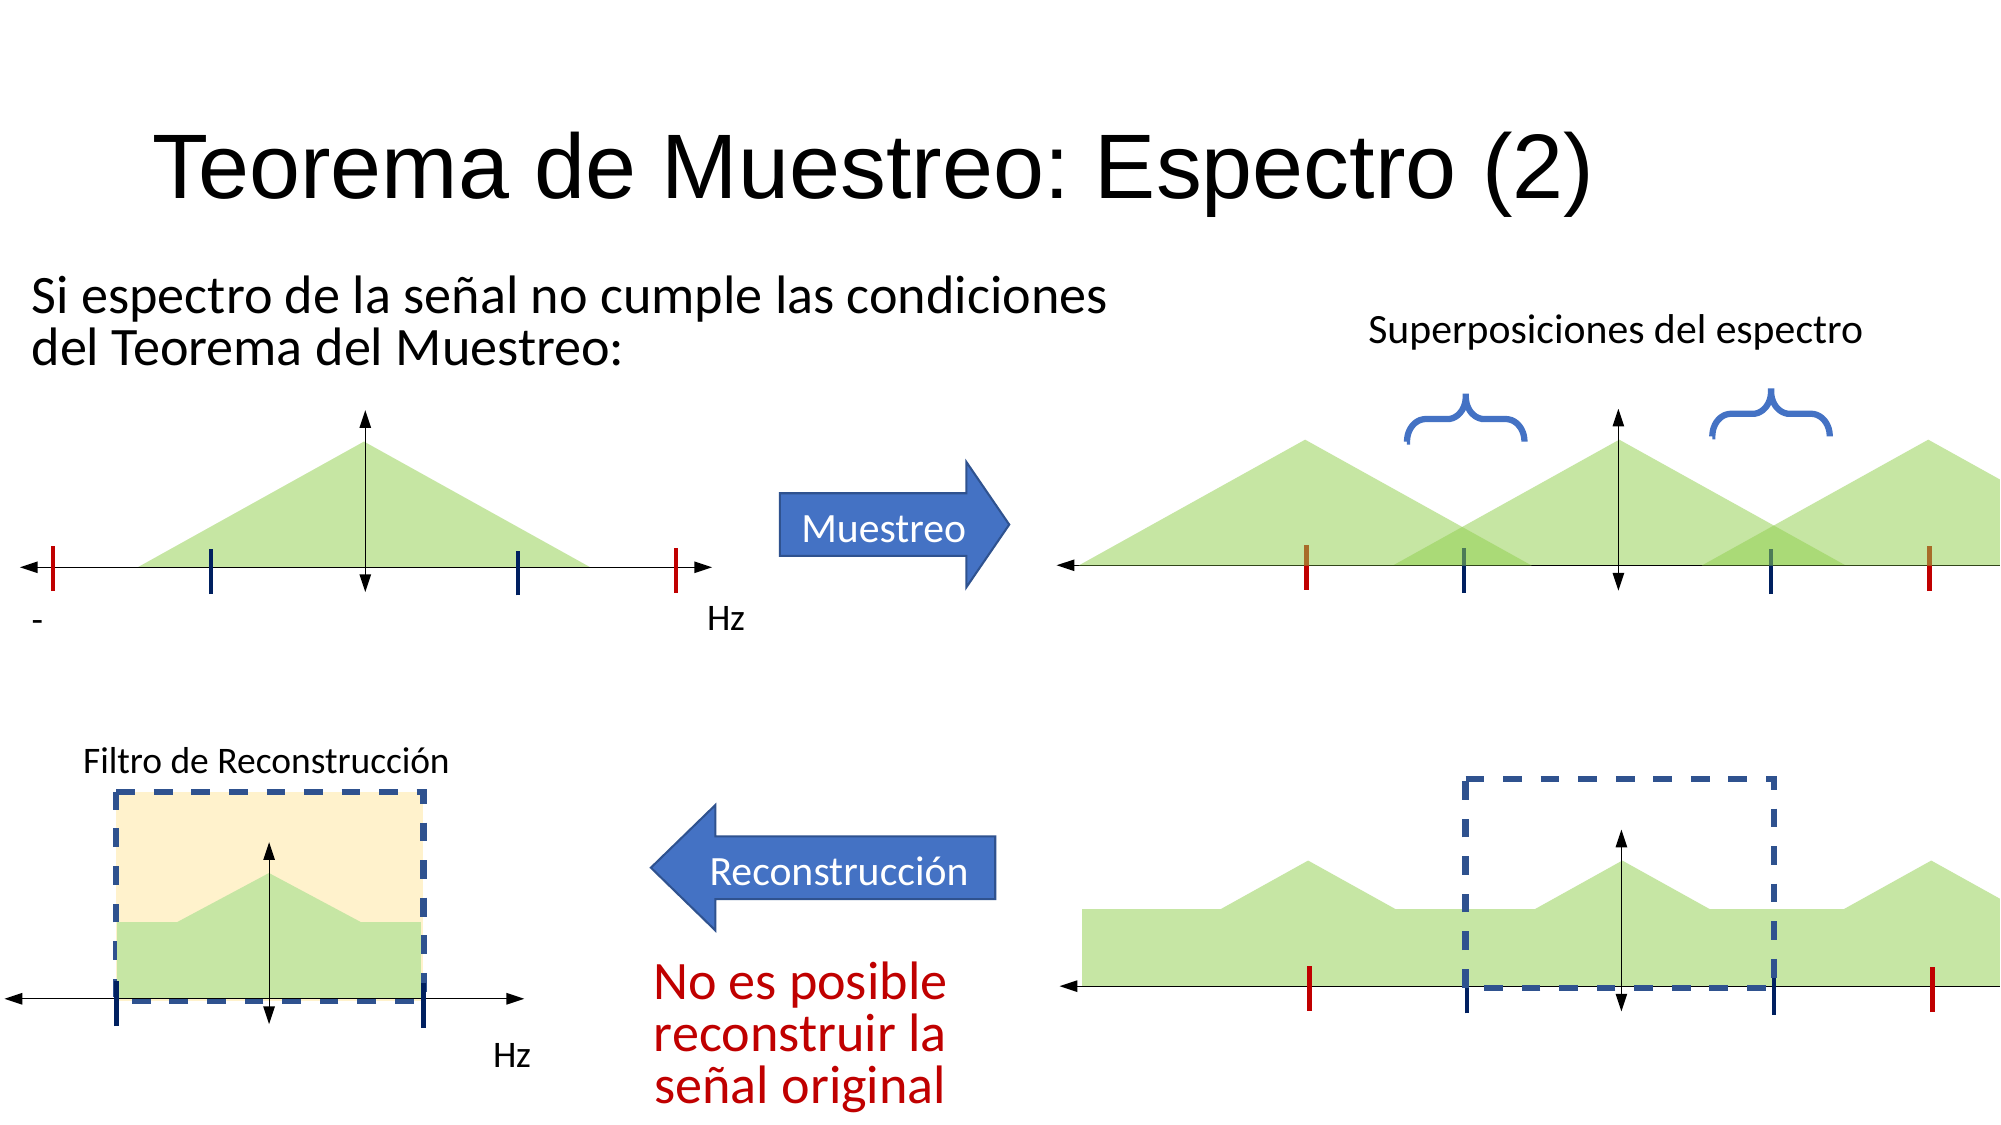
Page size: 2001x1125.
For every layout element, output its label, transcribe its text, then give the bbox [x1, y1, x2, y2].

text_box [1078, 439, 1618, 566]
text_box Muestreo [779, 461, 1010, 588]
text_box Reconstrucción [650, 804, 996, 931]
text_box [366, 442, 590, 567]
list Si espectro de la señal no cumple las condiciones del Teorema del Muestreo: [16, 264, 1164, 391]
text_box Superposiciones del espectro [1353, 295, 1879, 360]
text_box [116, 792, 423, 998]
text_box No es posible reconstruir la señal original [587, 950, 1015, 1125]
text_box [1619, 439, 2000, 566]
text_box Hz [692, 586, 760, 646]
text_box [1082, 860, 1621, 986]
text_box [138, 441, 365, 567]
text_box Filtro de Reconstrucción [68, 729, 465, 789]
title Teorema de Muestreo: Espectro (2) [137, 59, 1863, 278]
text_box [1622, 860, 2000, 986]
text_box - [17, 587, 58, 647]
text_box Hz [478, 1022, 546, 1082]
